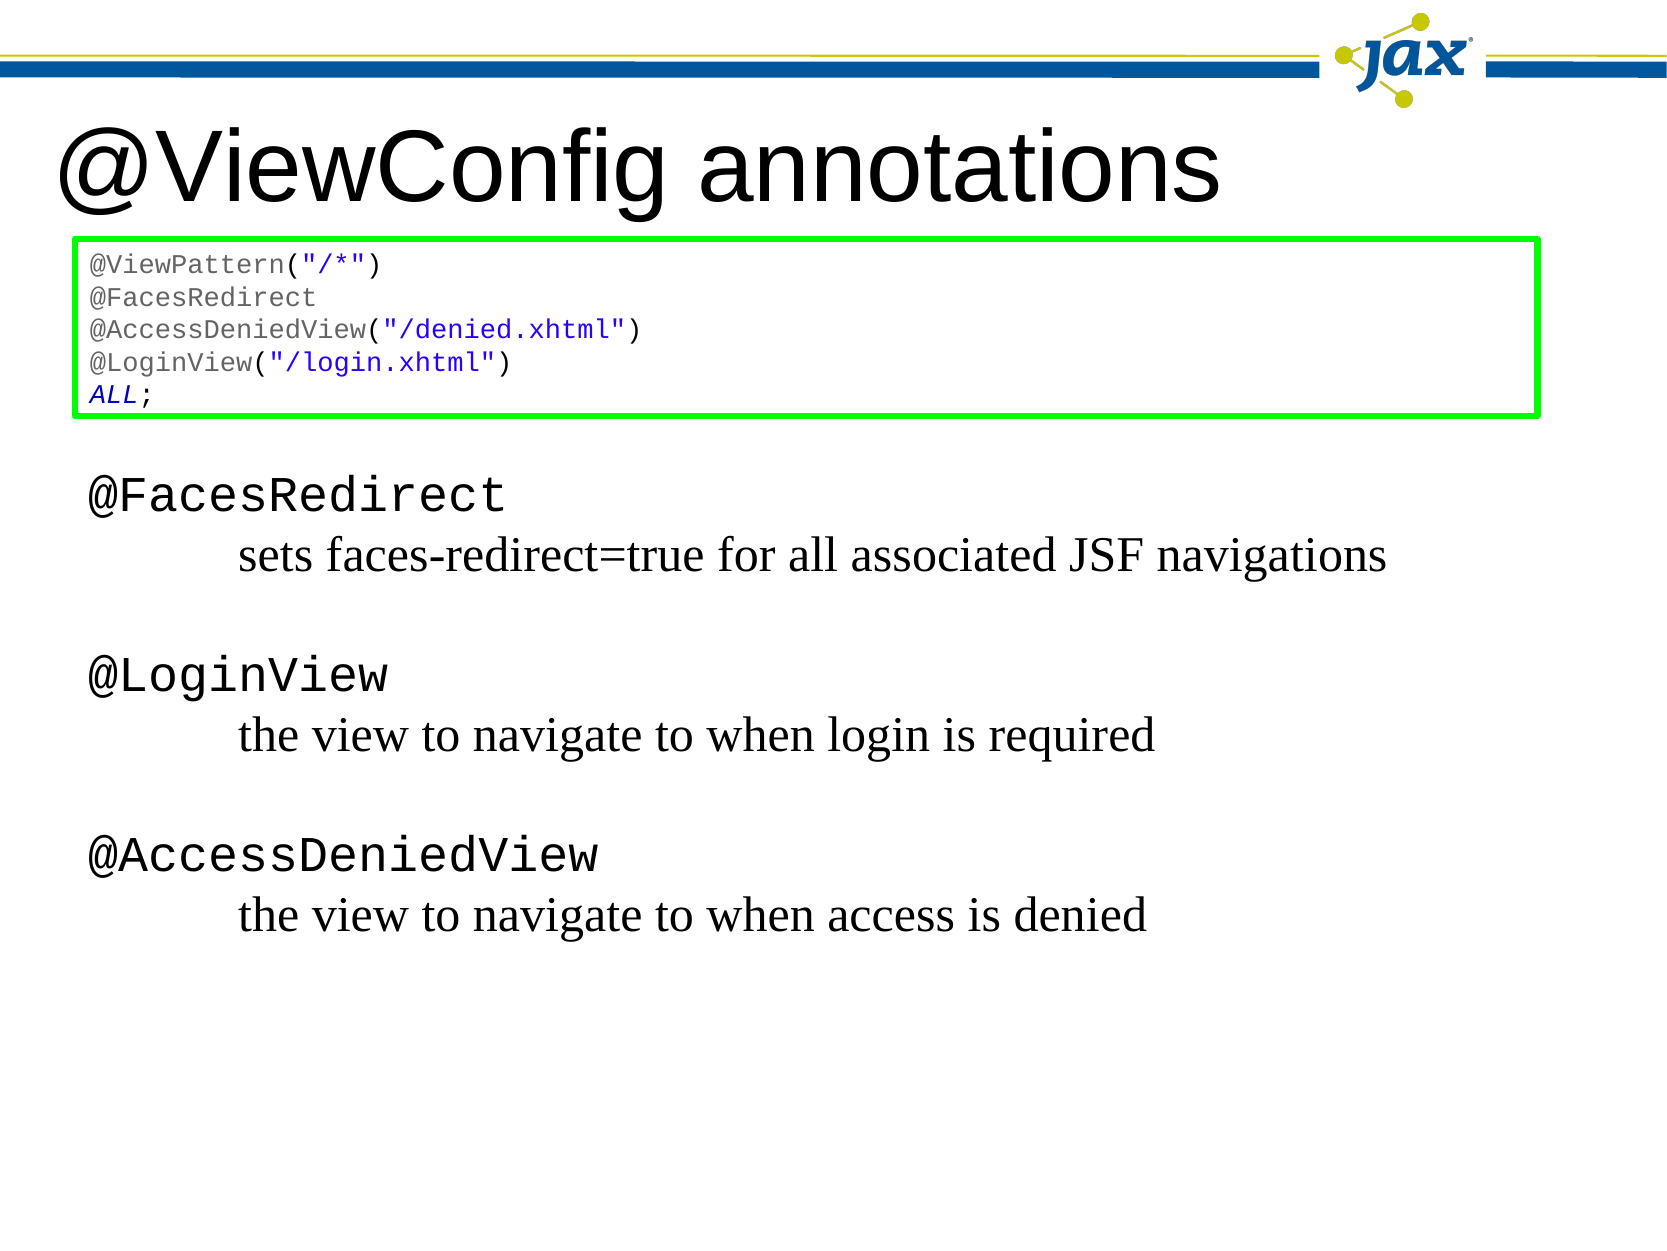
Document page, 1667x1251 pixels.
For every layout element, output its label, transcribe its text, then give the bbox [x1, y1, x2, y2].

title @ViewConfig annotations [37, 91, 1651, 230]
text_box @ViewPattern("/*") @FacesRedirect @AccessDeniedView("/denied.xhtml") @LoginView("/login.xhtml") ALL; [75, 239, 1538, 417]
picture [1335, 13, 1473, 91]
text_box @FacesRedirect sets faces-redirect=true for all associated JSF navigations @LoginView the view to navigate to when login is required @AccessDeniedView the view to navigate to when access is denied [73, 454, 1536, 1014]
list [37, 300, 1613, 1126]
